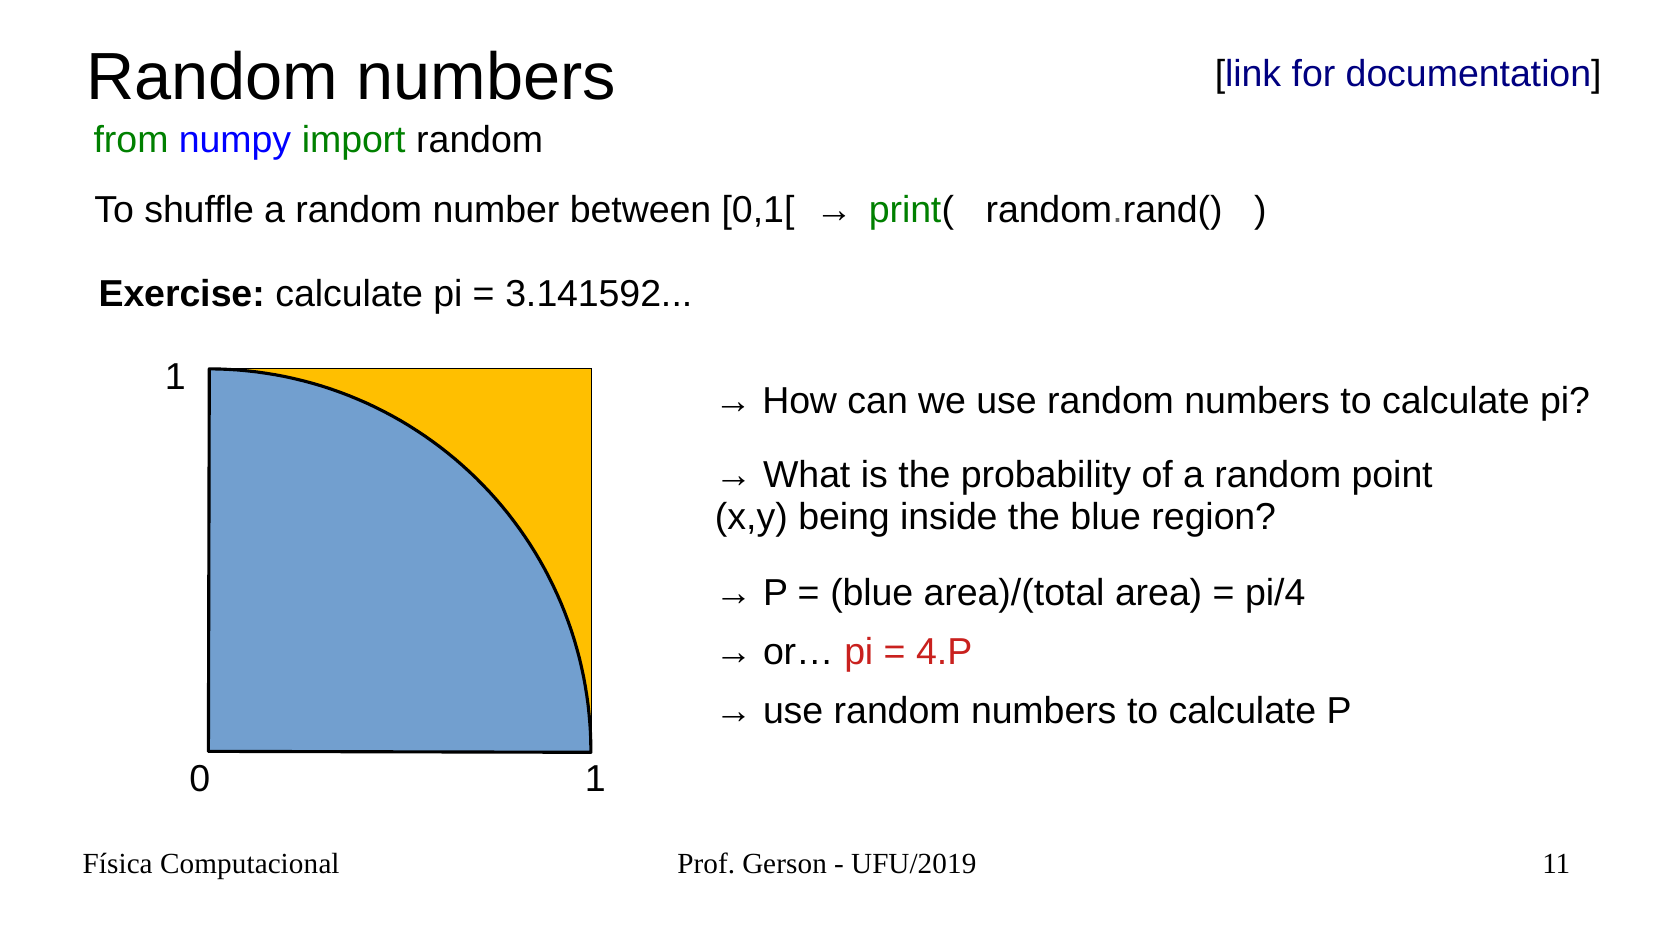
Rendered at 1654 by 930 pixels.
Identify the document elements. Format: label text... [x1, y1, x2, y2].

text_box To shuffle a random number between [0,1[ → [79, 180, 879, 238]
text_box → P = (blue area)/(total area) = pi/4 [700, 563, 1526, 621]
text_box → How can we use random numbers to calculate pi? [699, 372, 1606, 430]
text_box print( random.rand() ) [854, 181, 1282, 239]
text_box from numpy import random [78, 111, 558, 168]
text_box 1 [150, 348, 201, 406]
text_box → What is the probability of a random point (x,y) being inside the blue region? [700, 445, 1526, 545]
text_box 1 [570, 750, 621, 807]
text_box [link for documentation] [1200, 44, 1617, 102]
text_box Random numbers [71, 31, 1121, 122]
text_box 0 [174, 750, 226, 807]
text_box [208, 368, 592, 753]
text_box → use random numbers to calculate P [700, 682, 1526, 739]
text_box → or… pi = 4.P [700, 623, 1526, 680]
text_box Exercise: calculate pi = 3.141592... [83, 264, 708, 322]
